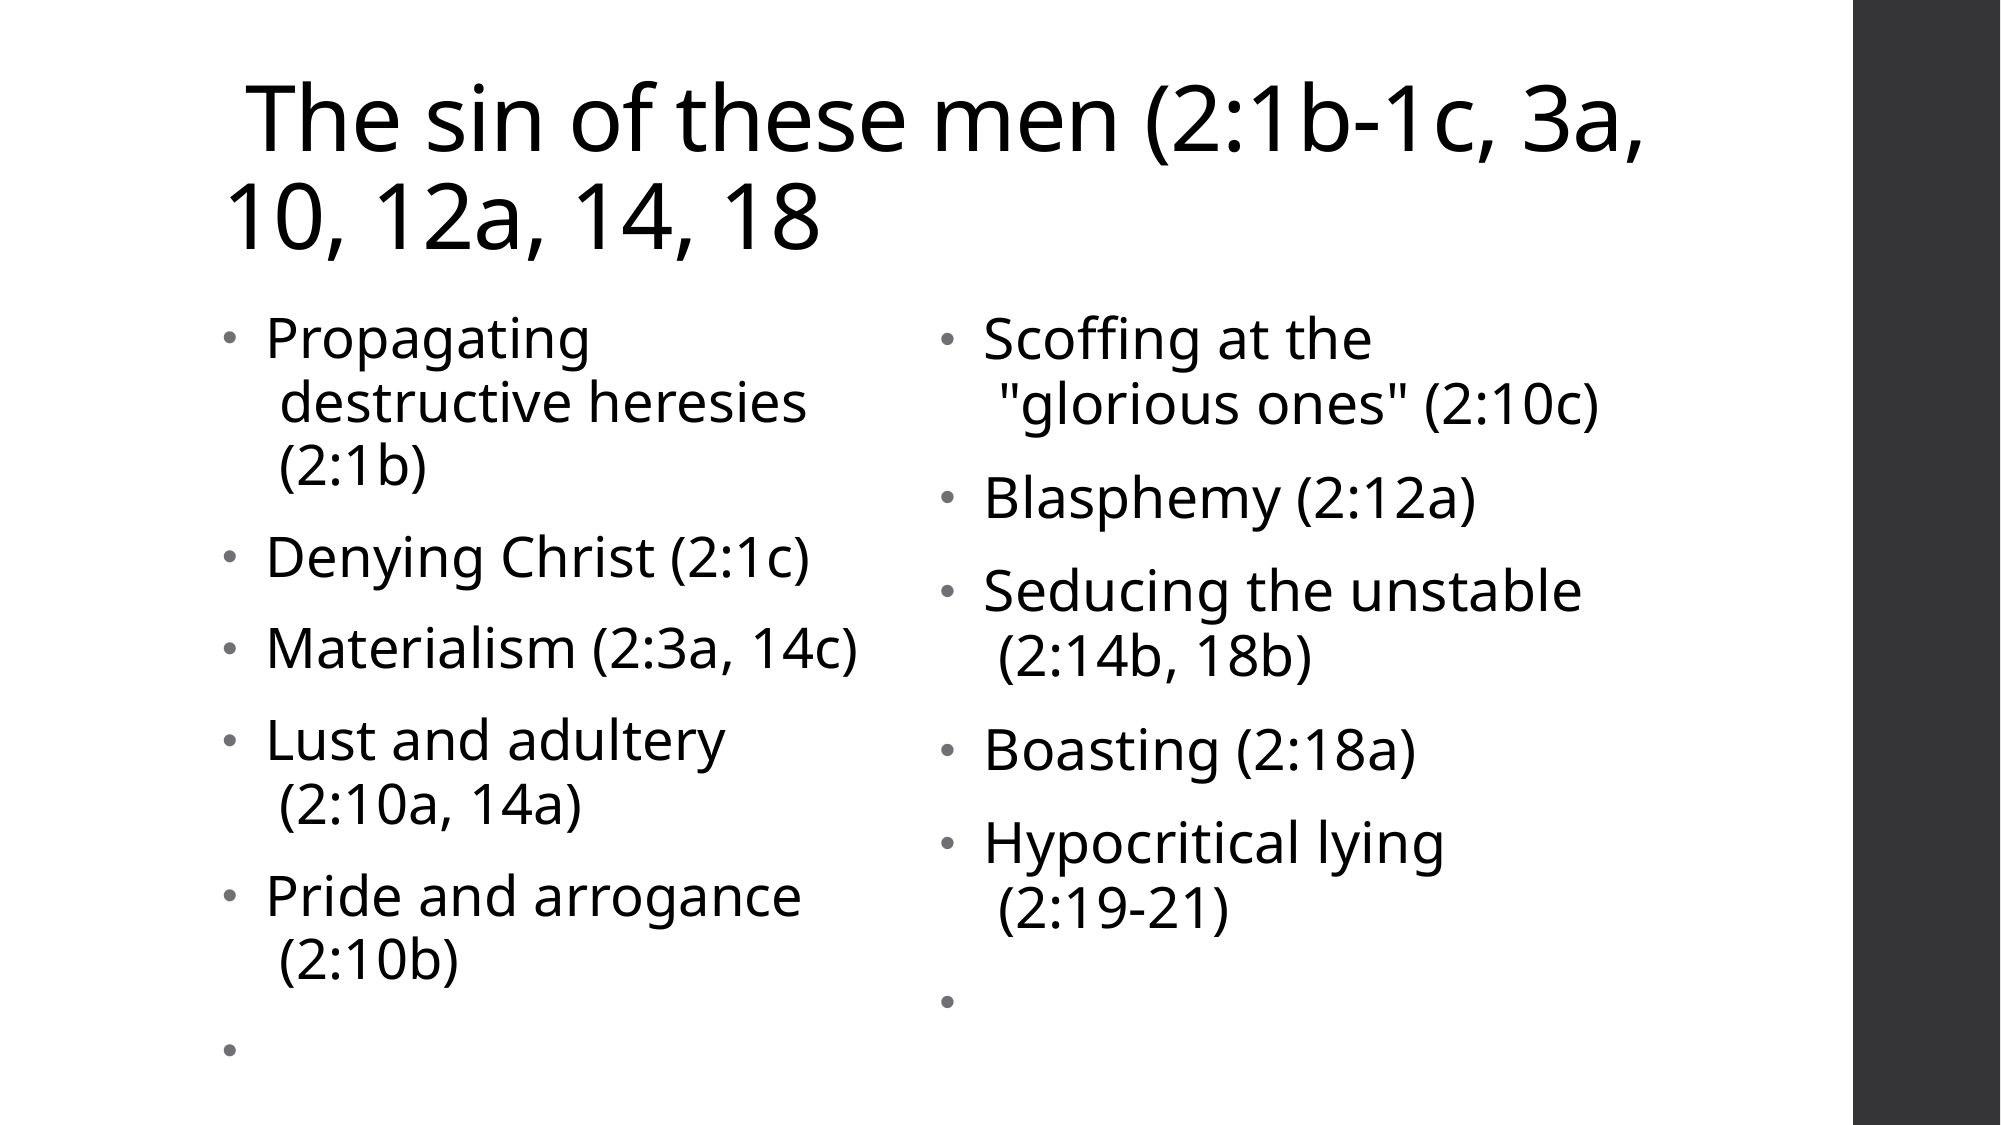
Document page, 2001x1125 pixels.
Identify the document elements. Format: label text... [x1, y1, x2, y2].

list Propagating destructive heresies (2:1b) Denying Christ (2:1c) Materialism (2:3a, 14c) Lust and adultery (2:10a, 14a) Pride and arrogance (2:10b) [207, 299, 900, 1014]
list Scoffing at the "glorious ones" (2:10c) Blasphemy (2:12a) Seducing the unstable (2:14b, 18b) Boasting (2:18a) Hypocritical lying (2:19-21) [924, 299, 1617, 1014]
title The sin of these men (2:1b-1c, 3a, 10, 12a, 14, 18 [206, 60, 1797, 278]
